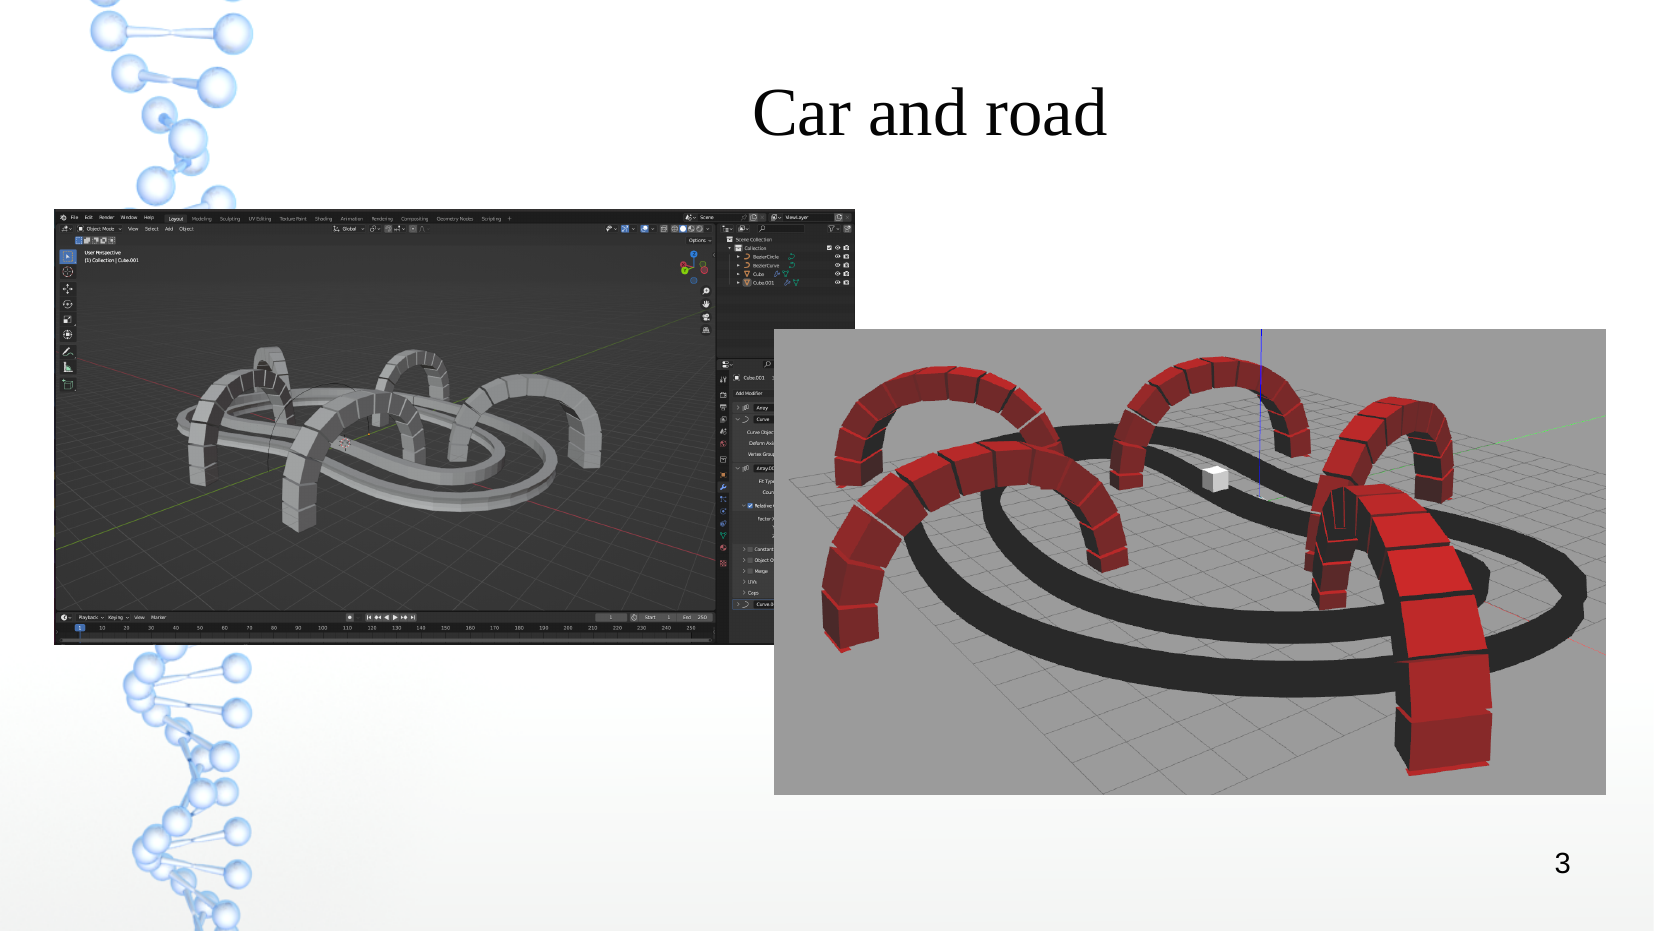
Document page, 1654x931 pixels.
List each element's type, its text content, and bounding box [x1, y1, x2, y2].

title Car and road [265, 35, 1595, 189]
picture [0, 0, 1654, 931]
